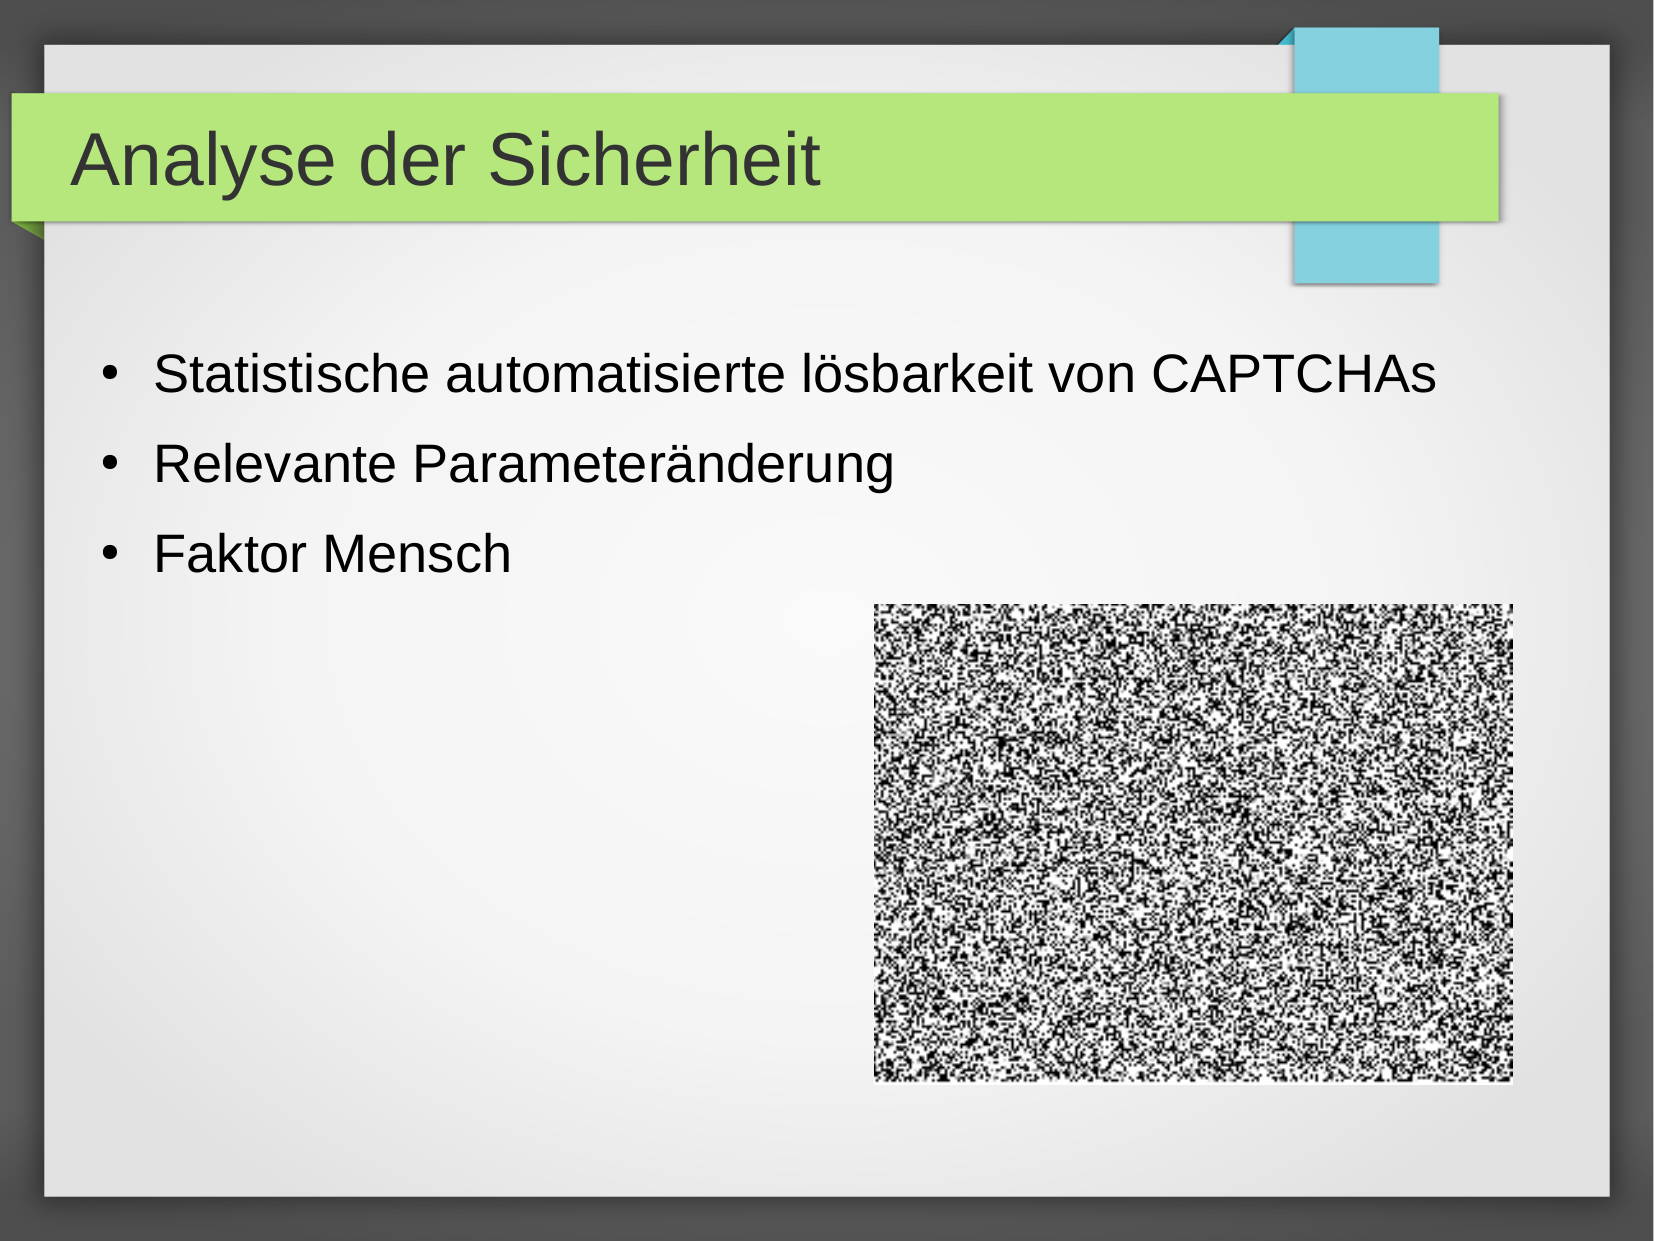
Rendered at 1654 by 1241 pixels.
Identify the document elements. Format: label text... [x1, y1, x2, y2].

list Statistische automatisierte lösbarkeit von CAPTCHAs Relevante Parameteränderung Faktor Mensch [82, 343, 1538, 1063]
picture [0, 0, 1654, 1241]
title Analyse der Sicherheit [70, 106, 1229, 213]
